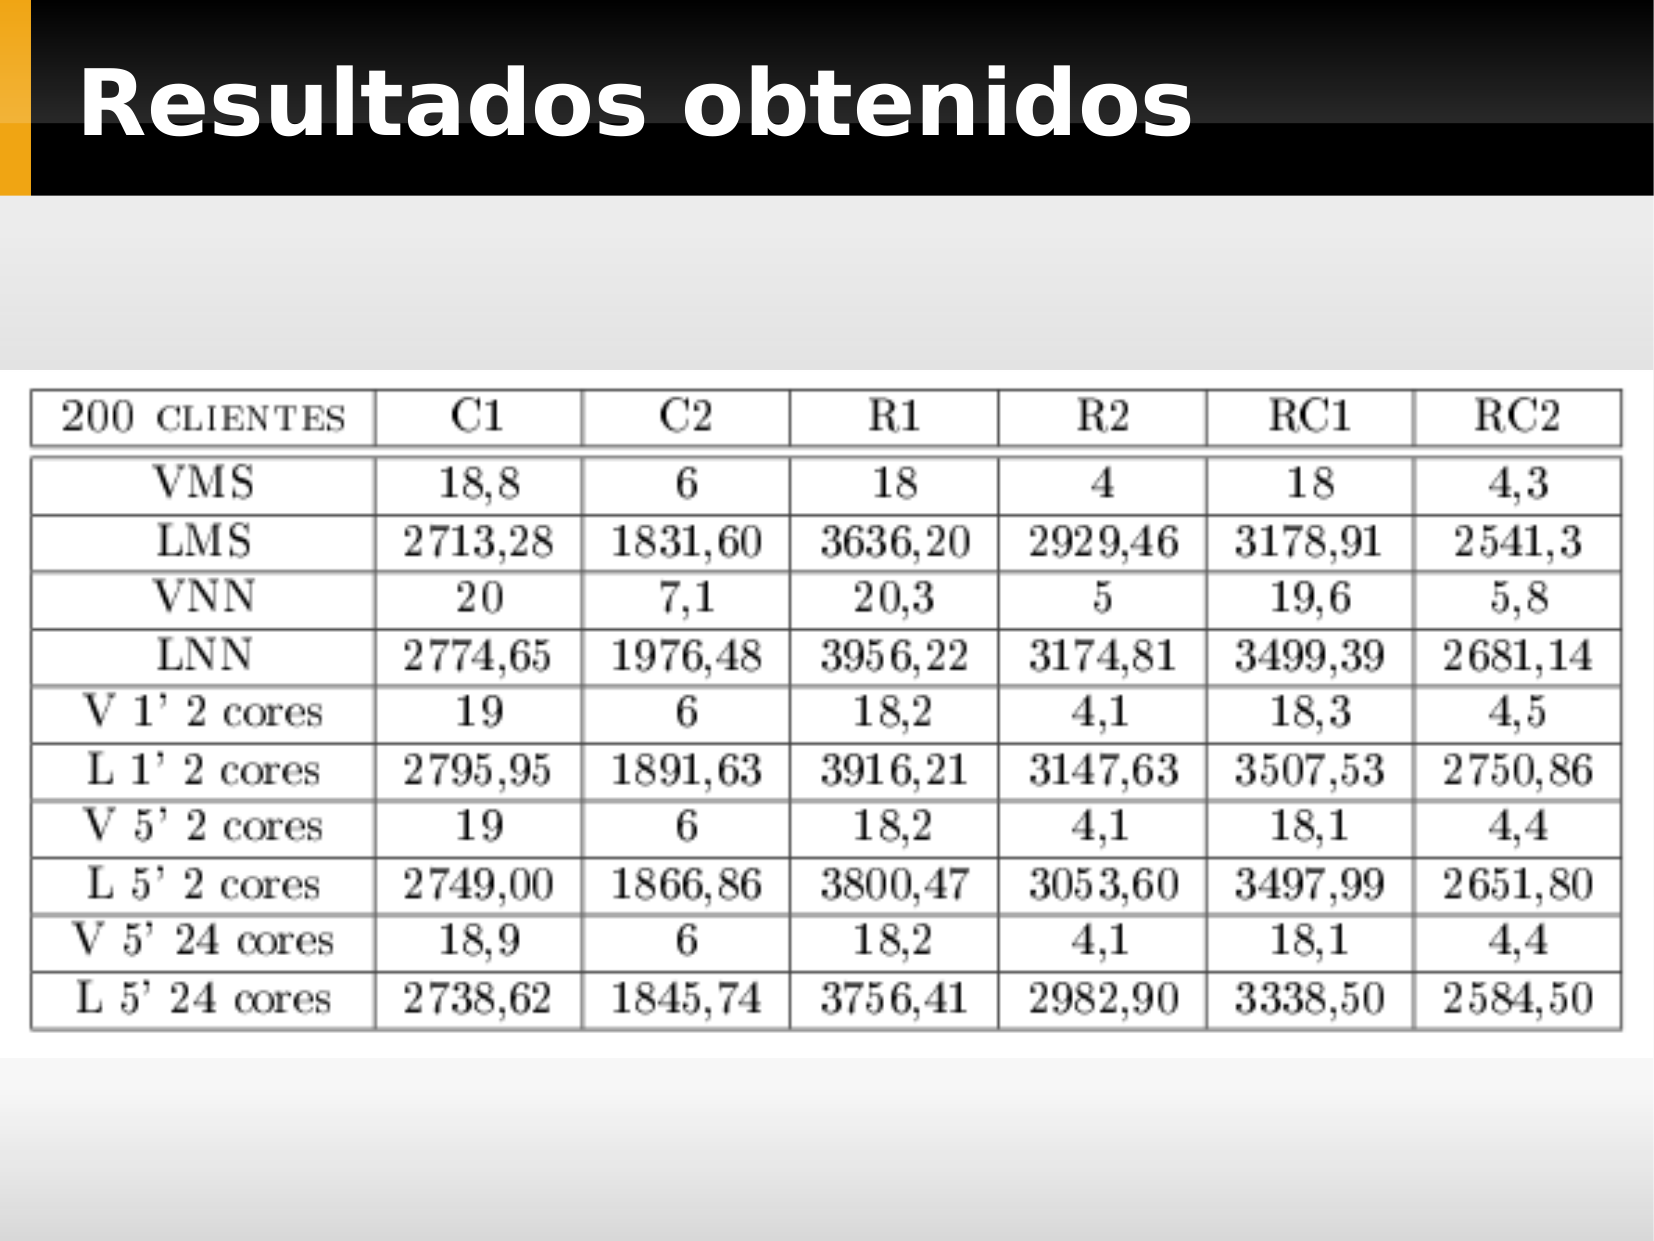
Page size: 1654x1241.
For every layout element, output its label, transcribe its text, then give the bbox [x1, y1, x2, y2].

picture [0, 0, 1654, 1241]
title Resultados obtenidos [76, 0, 1565, 208]
